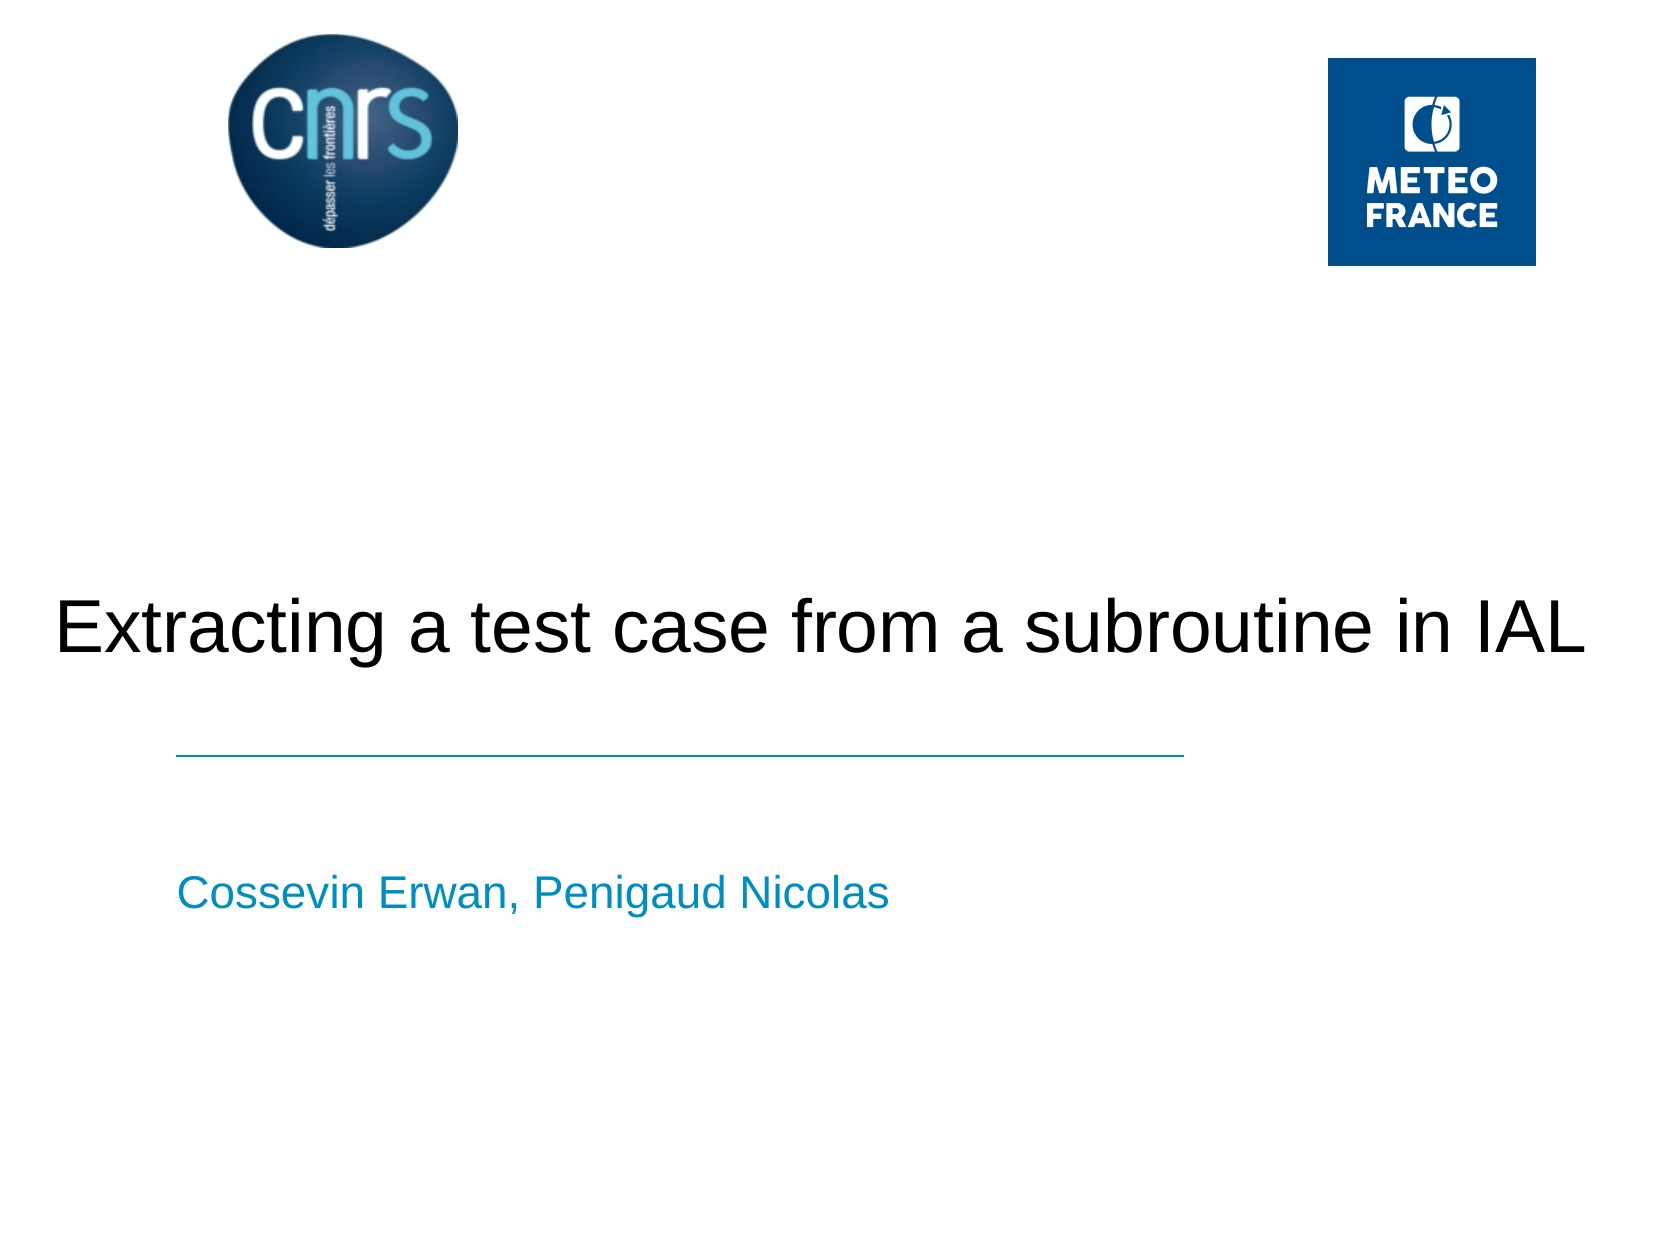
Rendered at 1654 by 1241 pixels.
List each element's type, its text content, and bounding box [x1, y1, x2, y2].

picture [228, 34, 458, 248]
picture [1328, 58, 1536, 266]
title Extracting a test case from a subroutine in IAL [54, 513, 1636, 739]
title Cossevin Erwan, Penigaud Nicolas [176, 813, 1535, 973]
